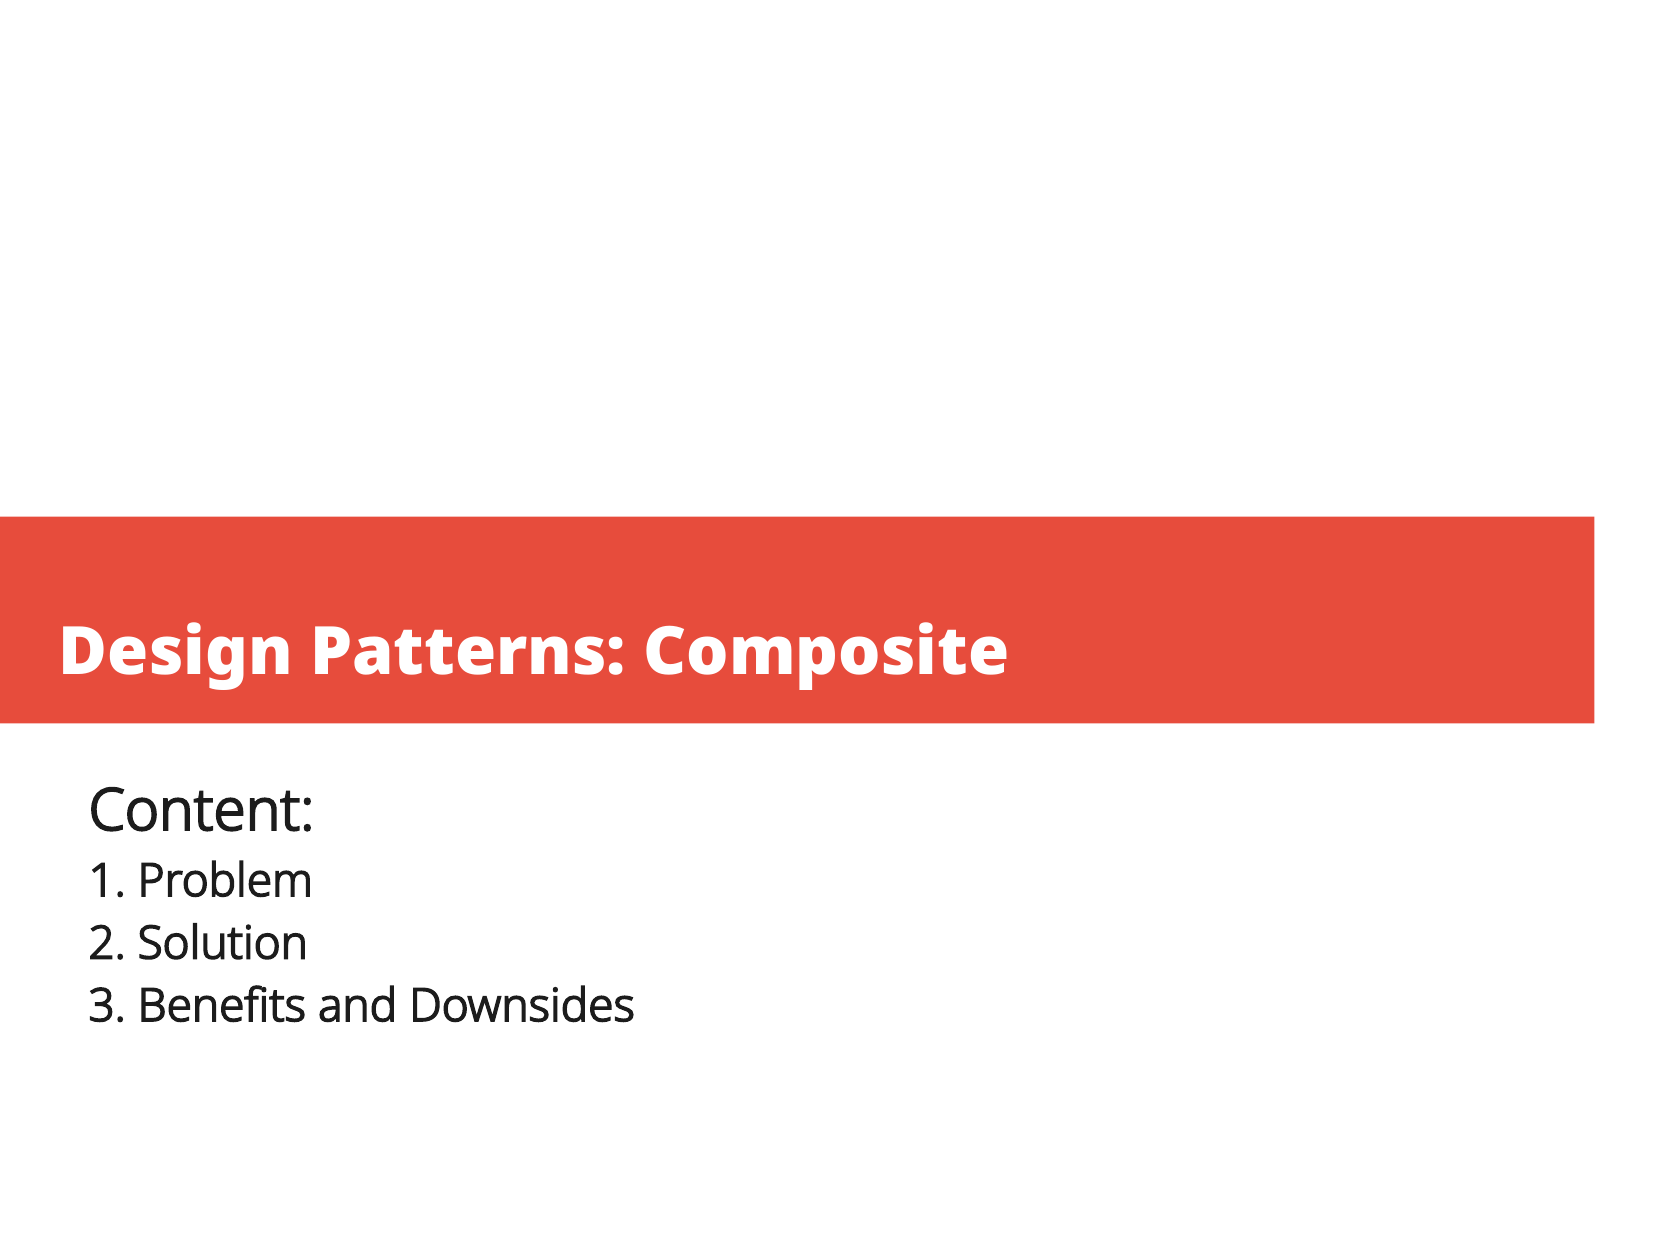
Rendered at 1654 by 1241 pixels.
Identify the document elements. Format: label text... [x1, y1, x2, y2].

title Design Patterns: Composite [59, 546, 1595, 694]
subtitle Content: 1. Problem 2. Solution 3. Benefits and Downsides [88, 767, 1595, 1182]
